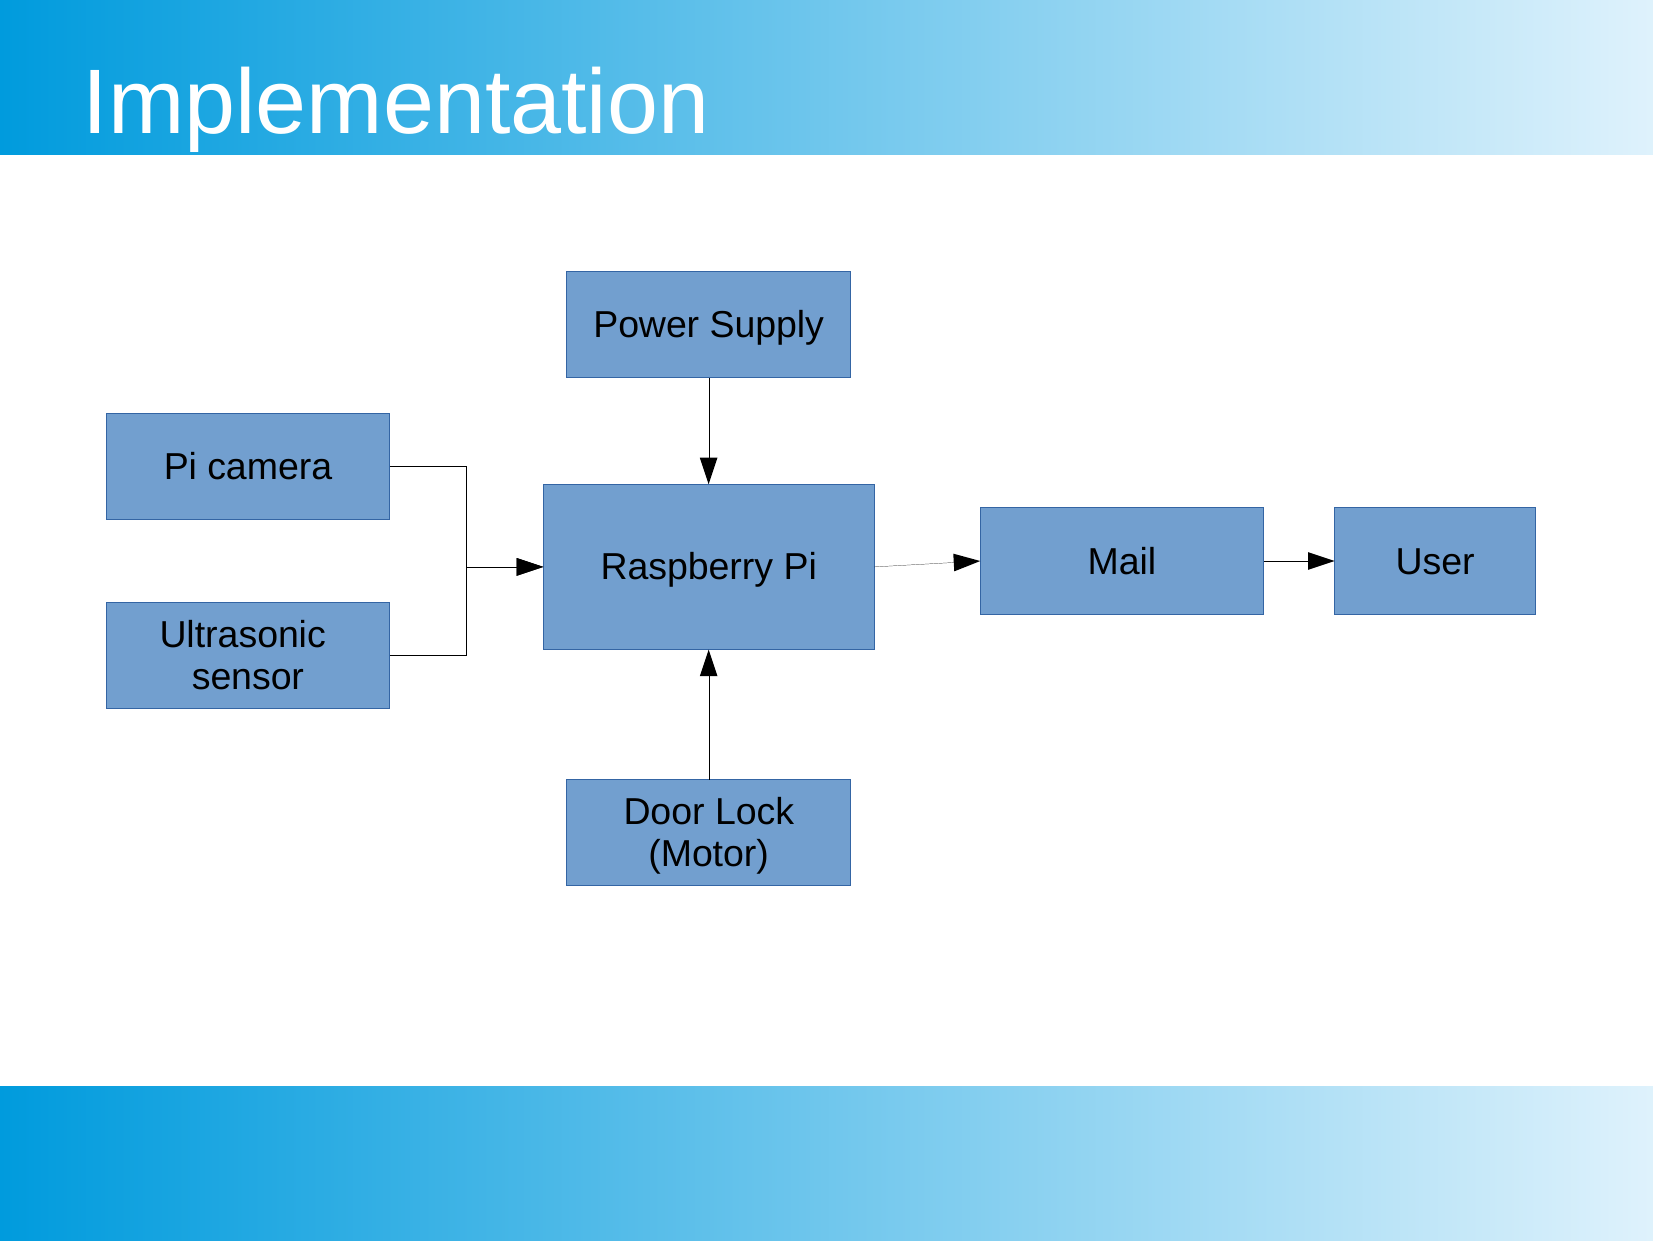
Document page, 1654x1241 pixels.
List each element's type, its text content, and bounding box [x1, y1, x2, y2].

text_box Power Supply [566, 271, 851, 378]
text_box Raspberry Pi [543, 484, 875, 650]
text_box Door Lock (Motor) [566, 779, 851, 886]
text_box User [1334, 507, 1536, 615]
title Implementation [82, 49, 1571, 155]
text_box Mail [980, 507, 1264, 615]
text_box Ultrasonic sensor [106, 602, 390, 709]
text_box Pi camera [106, 413, 390, 520]
